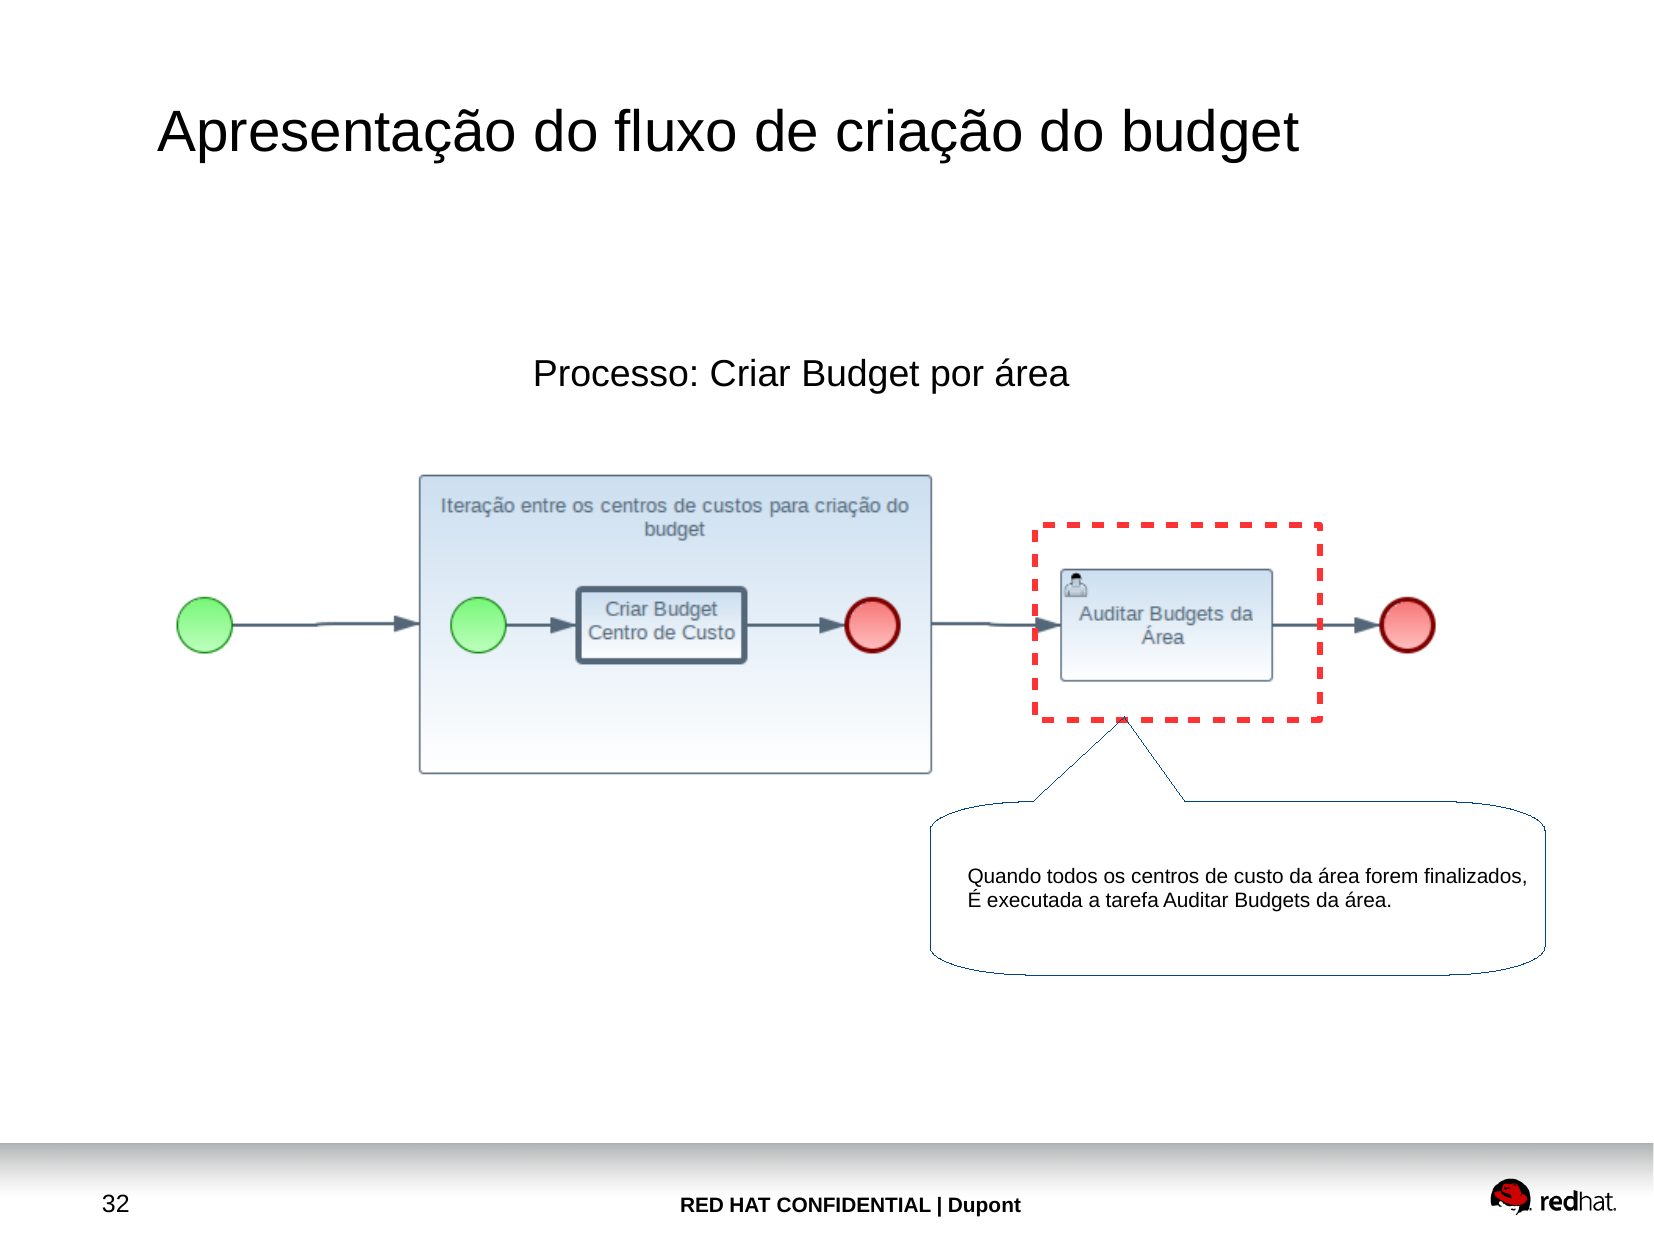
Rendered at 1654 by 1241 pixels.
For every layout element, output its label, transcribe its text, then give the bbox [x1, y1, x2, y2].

picture [144, 428, 1511, 812]
picture [0, 1143, 1654, 1241]
text_box Apresentação do fluxo de criação do budget [82, 37, 1571, 226]
text_box Quando todos os centros de custo da área forem finalizados, É executada a tarefa Auditar Budgets da área. [930, 716, 1546, 976]
text_box Processo: Criar Budget por área [518, 345, 1096, 402]
